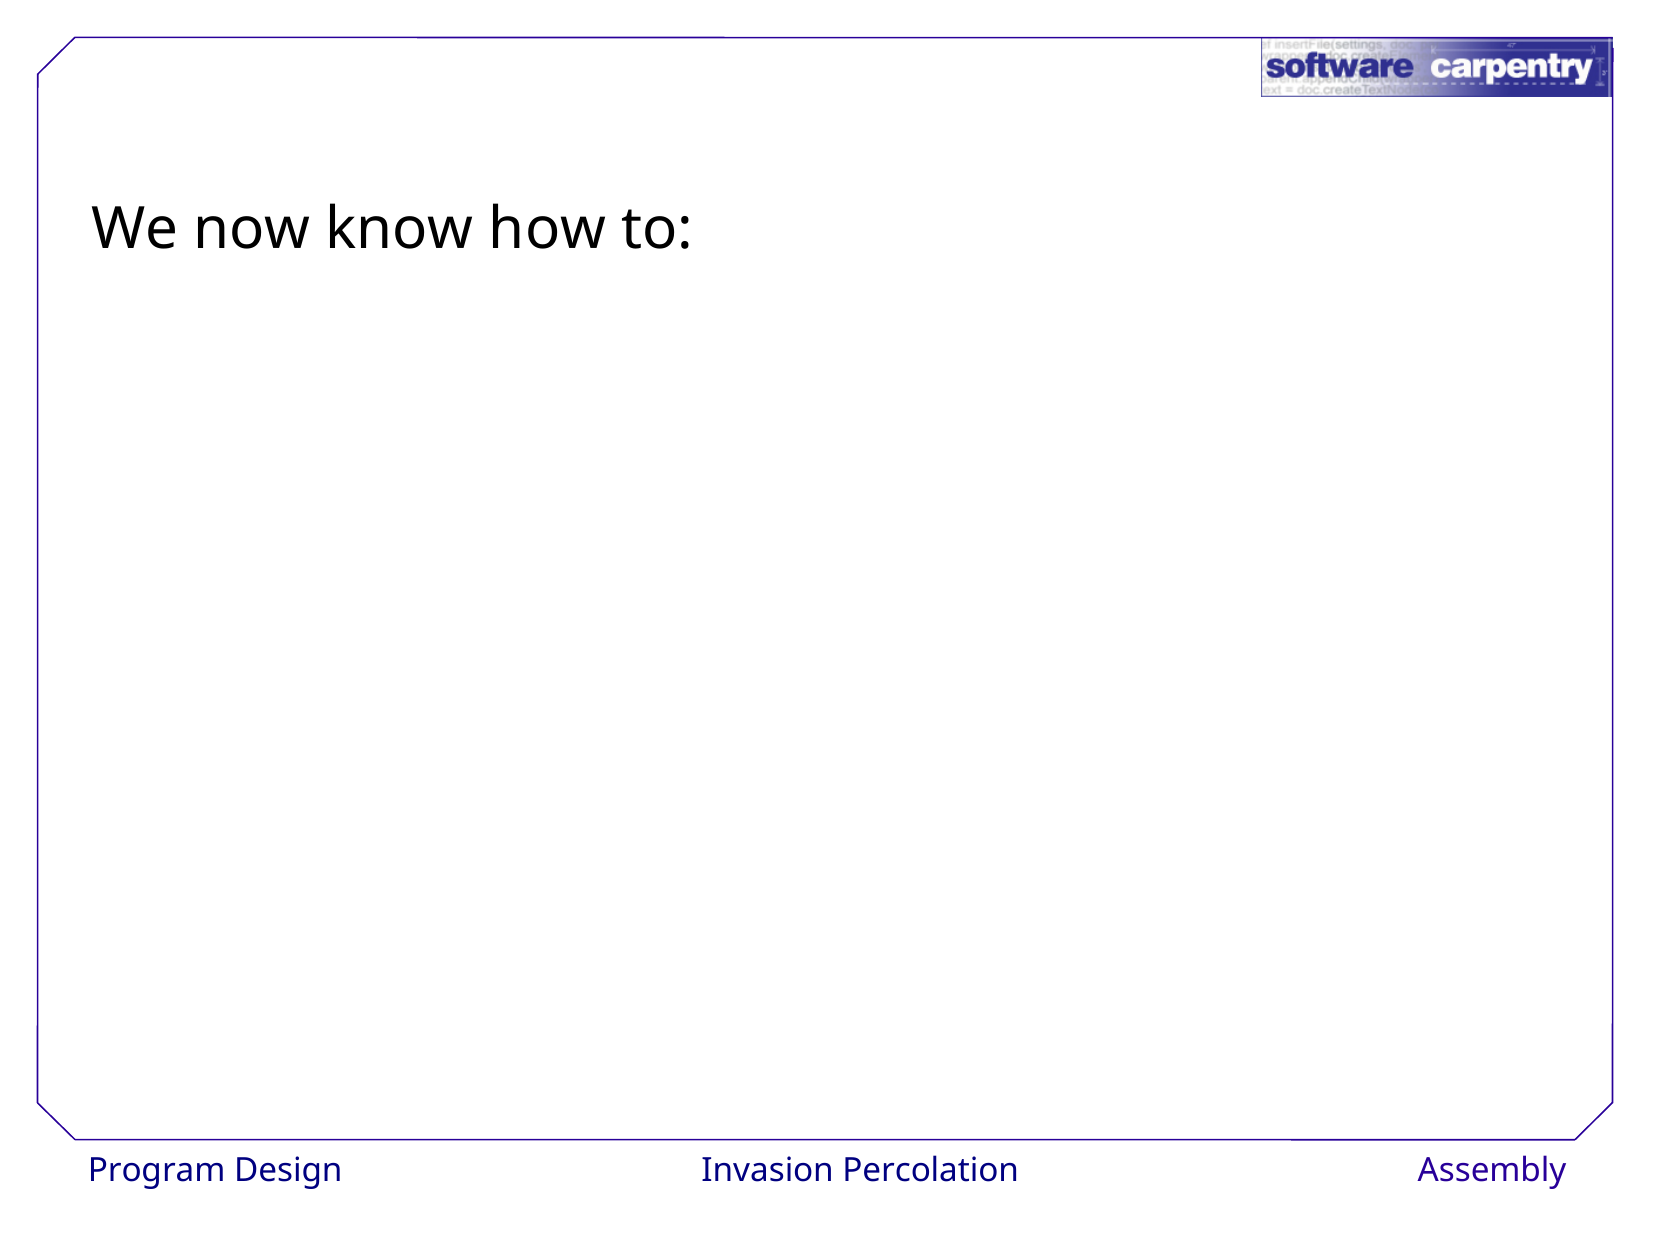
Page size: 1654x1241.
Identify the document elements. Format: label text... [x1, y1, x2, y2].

text_box We now know how to: [76, 147, 858, 269]
picture [1261, 39, 1613, 97]
